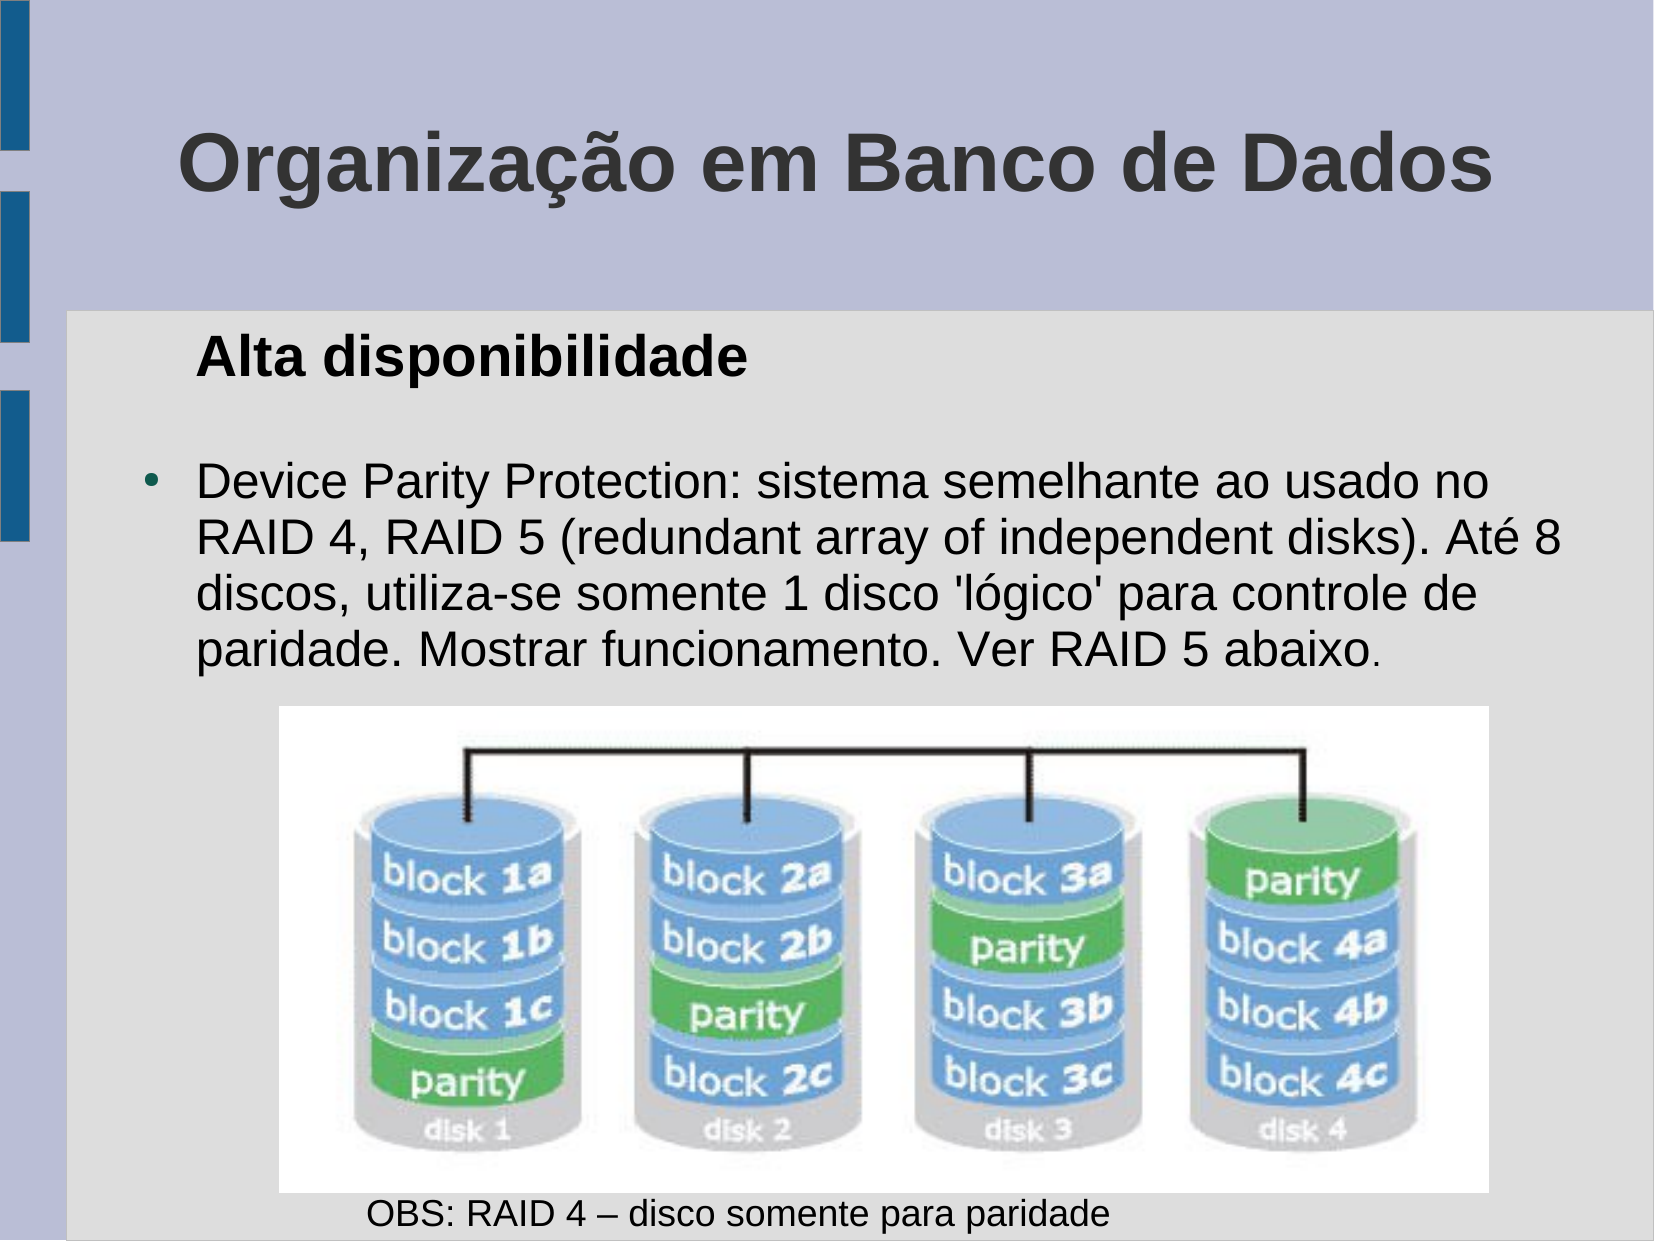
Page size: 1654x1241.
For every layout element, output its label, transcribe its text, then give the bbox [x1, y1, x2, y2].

picture [279, 706, 1489, 1193]
text_box OBS: RAID 4 – disco somente para paridade [295, 1192, 1134, 1236]
title Organização em Banco de Dados [82, 59, 1592, 267]
list Alta disponibilidade Device Parity Protection: sistema semelhante ao usado no RAID 4, RAID 5 (redundant array of independent disks). Até 8 discos, utiliza-se somente 1 disco 'lógico' para controle de paridade. Mostrar funcionamento. Ver RAID 5 abaixo. [124, 323, 1597, 803]
